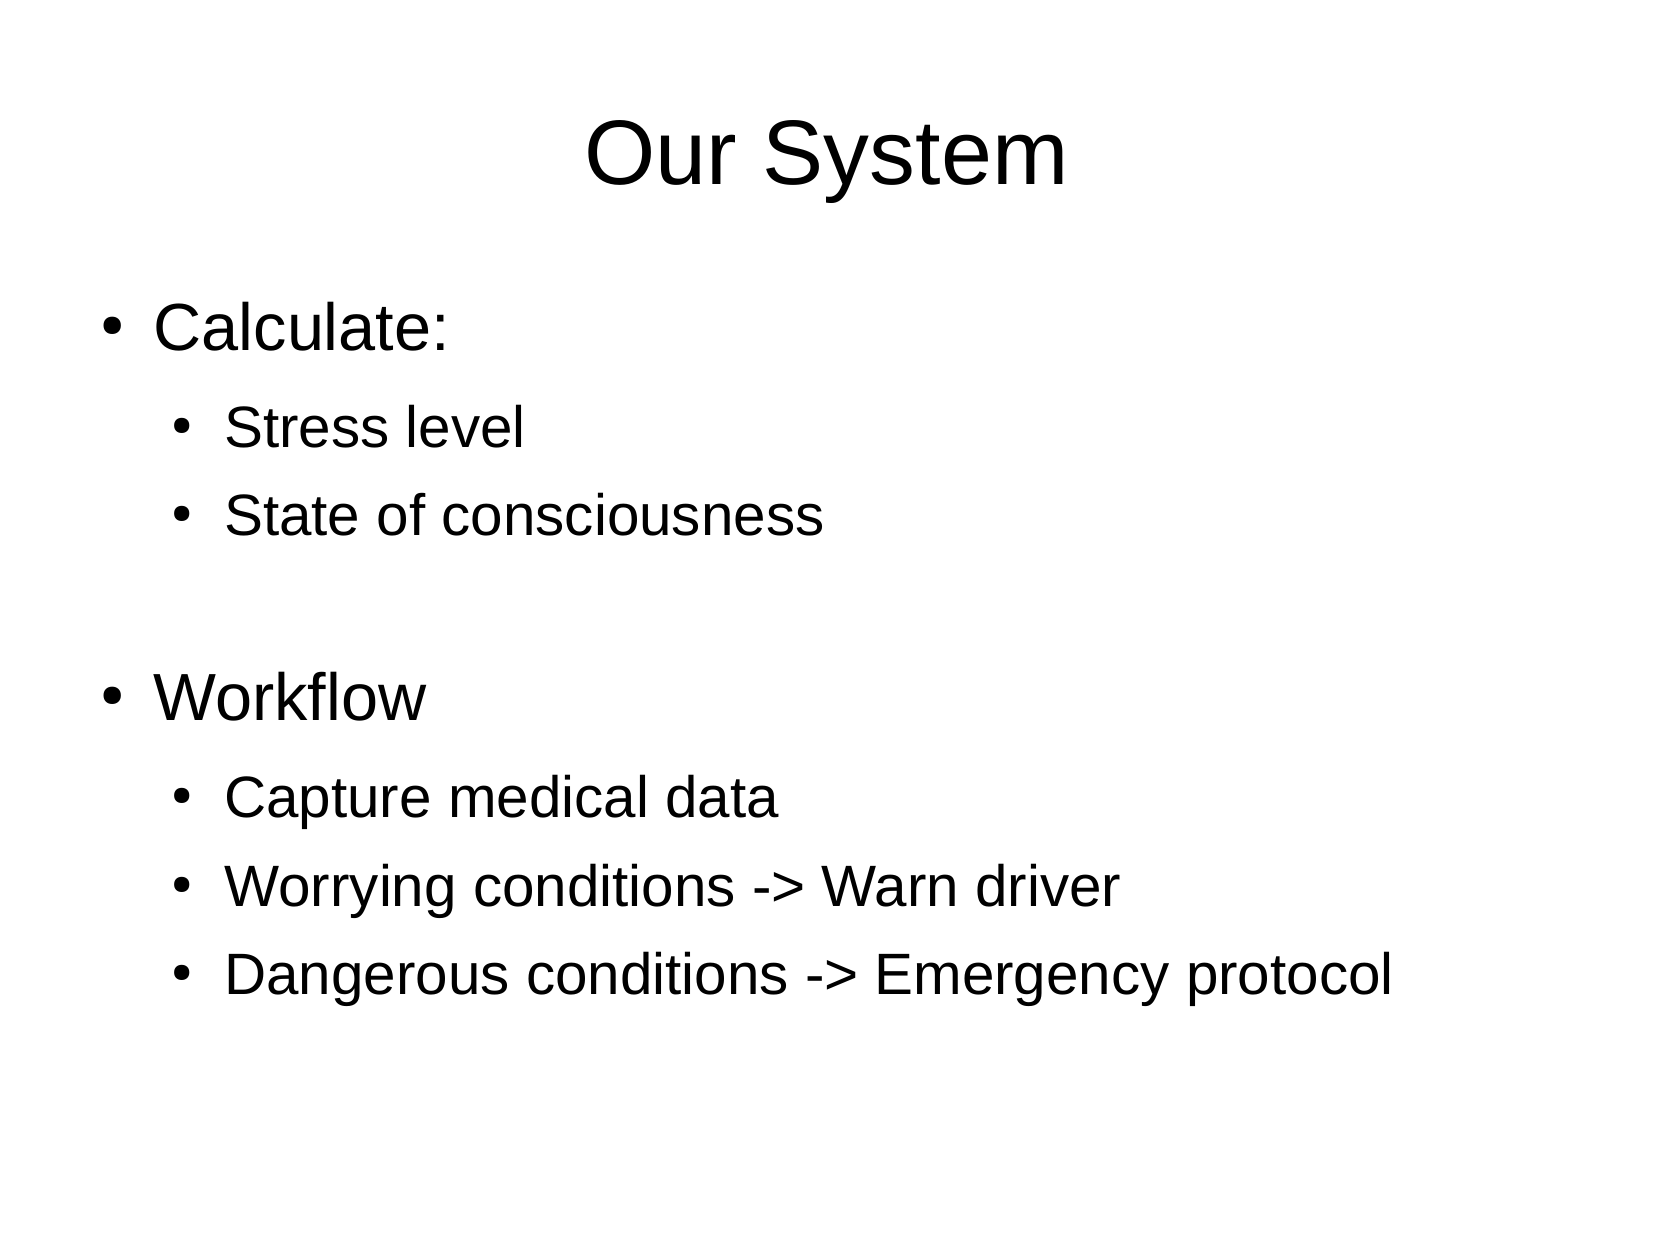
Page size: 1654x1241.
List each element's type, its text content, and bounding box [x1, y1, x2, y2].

title Our System [82, 49, 1571, 257]
list Calculate: Stress level State of consciousness Workflow Capture medical data Worrying conditions -> Warn driver Dangerous conditions -> Emergency protocol [82, 290, 1571, 1010]
